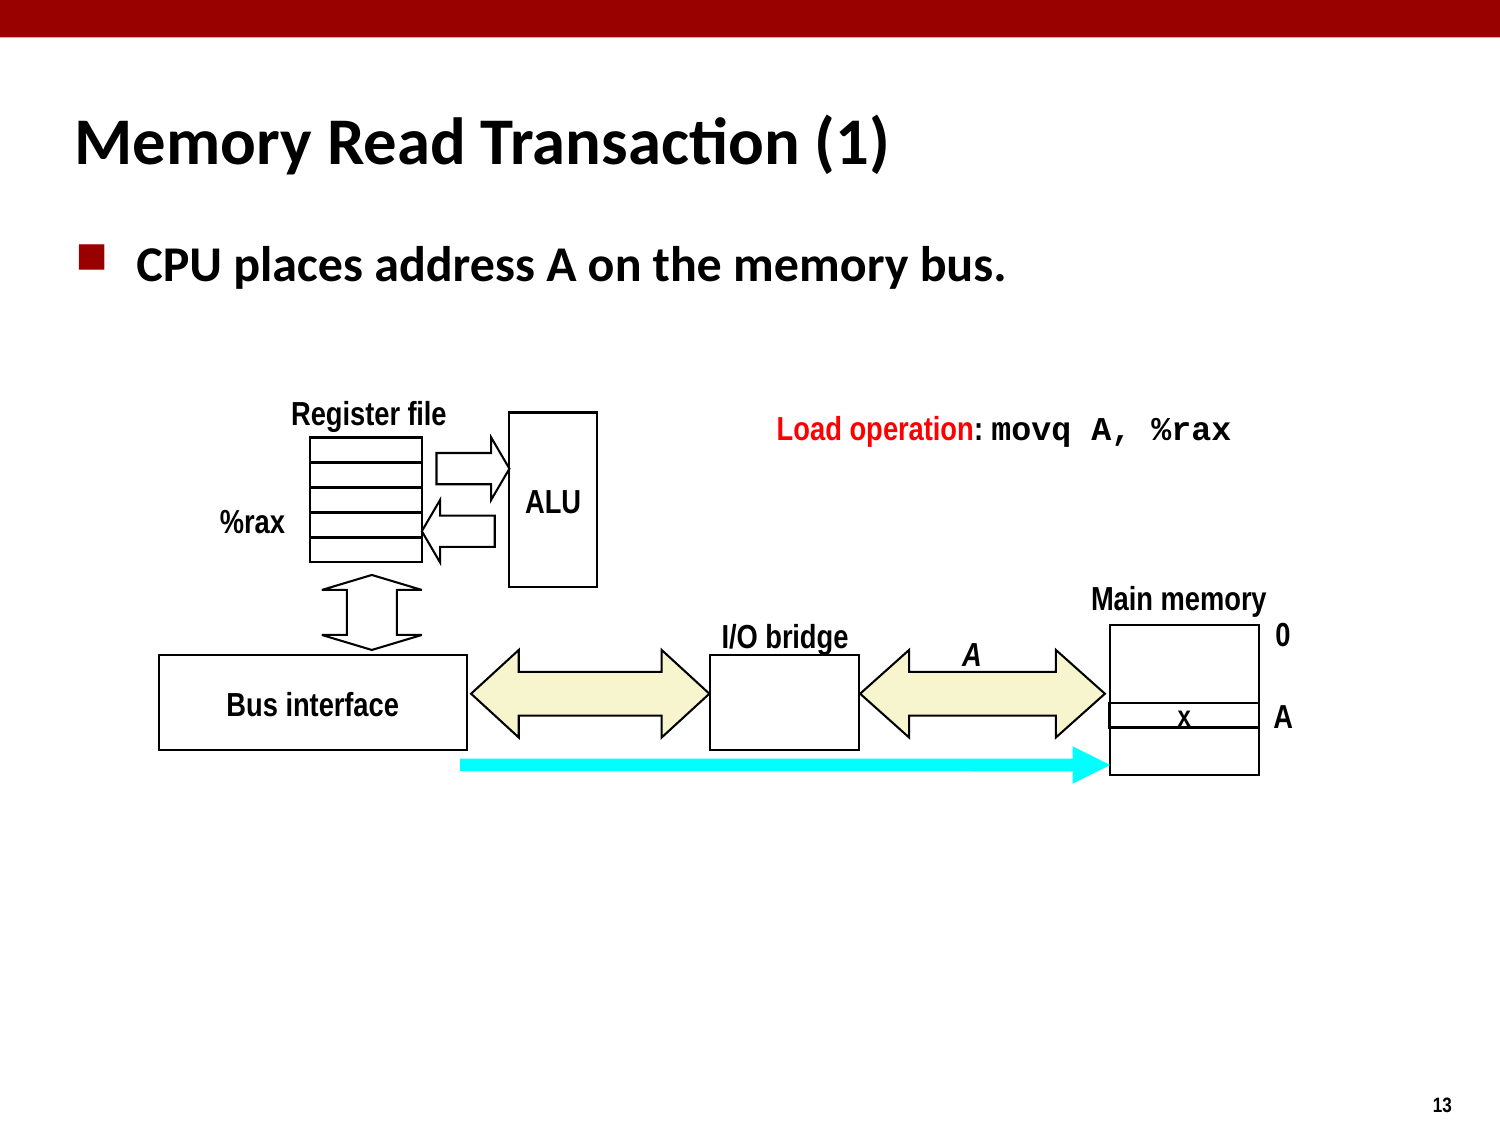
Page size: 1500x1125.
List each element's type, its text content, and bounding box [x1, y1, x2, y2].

text_box ALU [509, 412, 597, 588]
text_box I/O bridge [706, 607, 864, 663]
text_box 0 [1280, 626, 1285, 643]
text_box Register file [276, 385, 462, 440]
title Memory Read Transaction (1) [59, 75, 1306, 200]
text_box [860, 649, 1105, 738]
text_box 0 [1260, 605, 1306, 660]
text_box [471, 649, 710, 738]
text_box Bus interface [159, 655, 467, 750]
text_box A [1258, 687, 1308, 743]
text_box A [947, 625, 997, 680]
text_box %rax [205, 492, 301, 548]
text_box x [1109, 702, 1260, 728]
list CPU places address A on the memory bus. [65, 223, 1361, 1040]
text_box Load operation: movq A, %rax [761, 399, 1247, 495]
text_box Main memory [1076, 569, 1282, 625]
